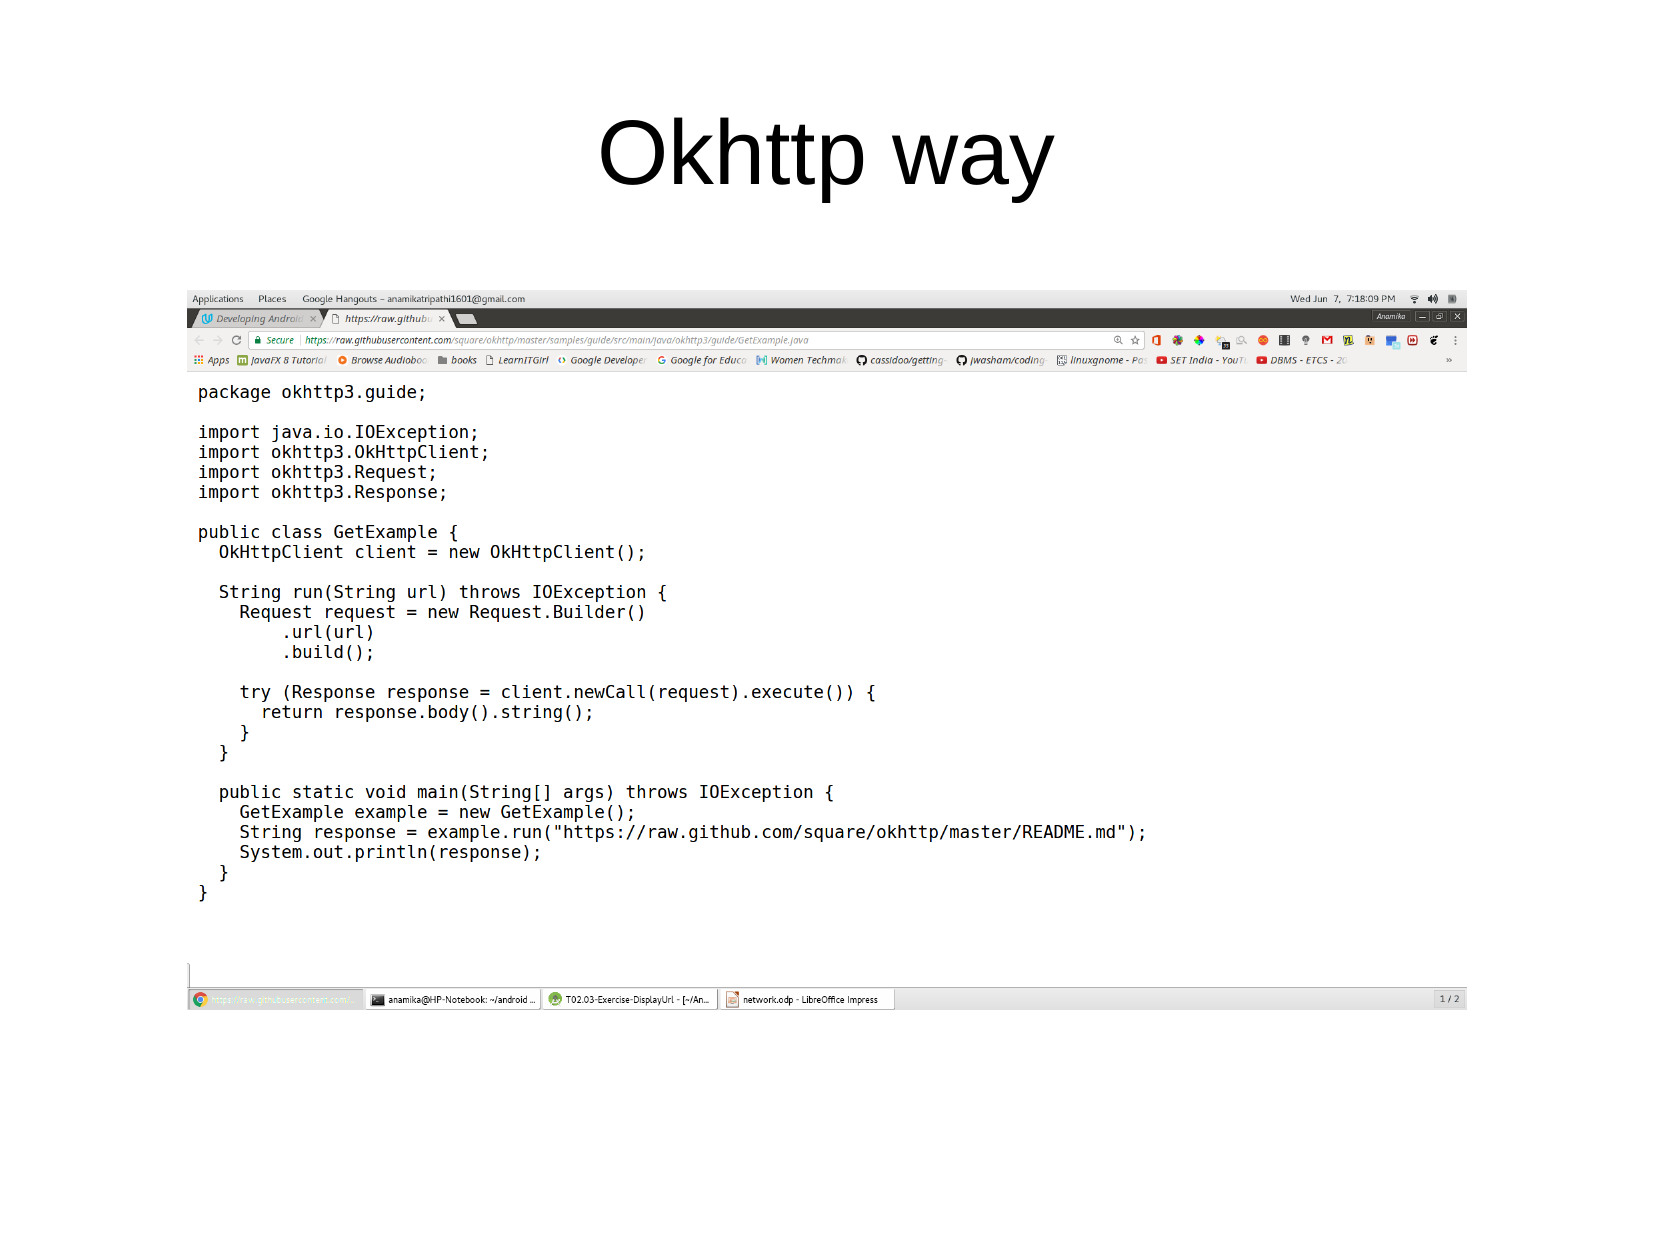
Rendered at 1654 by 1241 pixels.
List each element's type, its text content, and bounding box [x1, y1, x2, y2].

picture [187, 290, 1467, 1010]
title Okhttp way [82, 49, 1571, 257]
